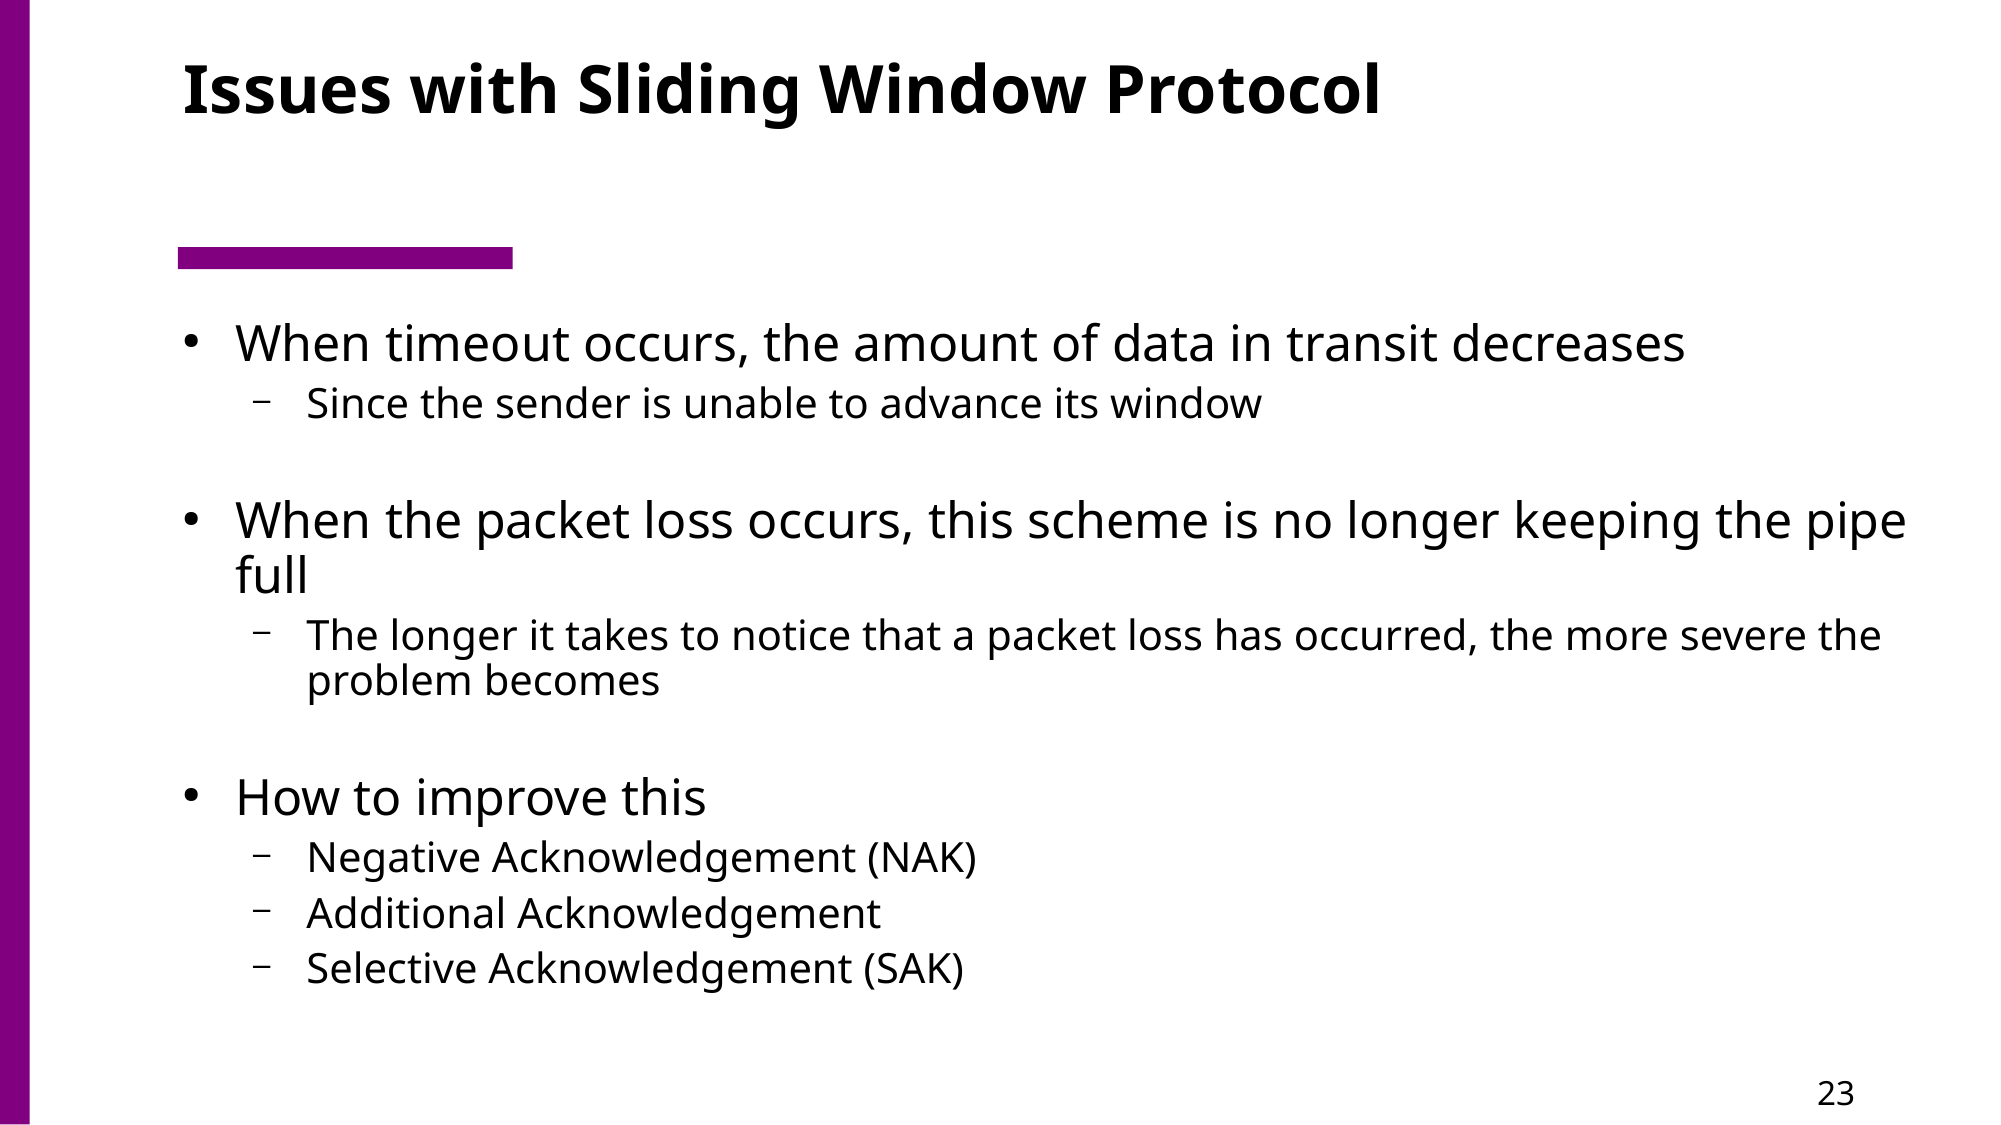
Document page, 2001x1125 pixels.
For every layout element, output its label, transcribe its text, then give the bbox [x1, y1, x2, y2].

title Issues with Sliding Window Protocol [133, 38, 1946, 135]
list When timeout occurs, the amount of data in transit decreases Since the sender is unable to advance its window When the packet loss occurs, this scheme is no longer keeping the pipe full The longer it takes to notice that a packet loss has occurred, the more severe the problem becomes How to improve this Negative Acknowledgement (NAK) Additional Acknowledgement Selective Acknowledgement (SAK) [149, 184, 1959, 1024]
